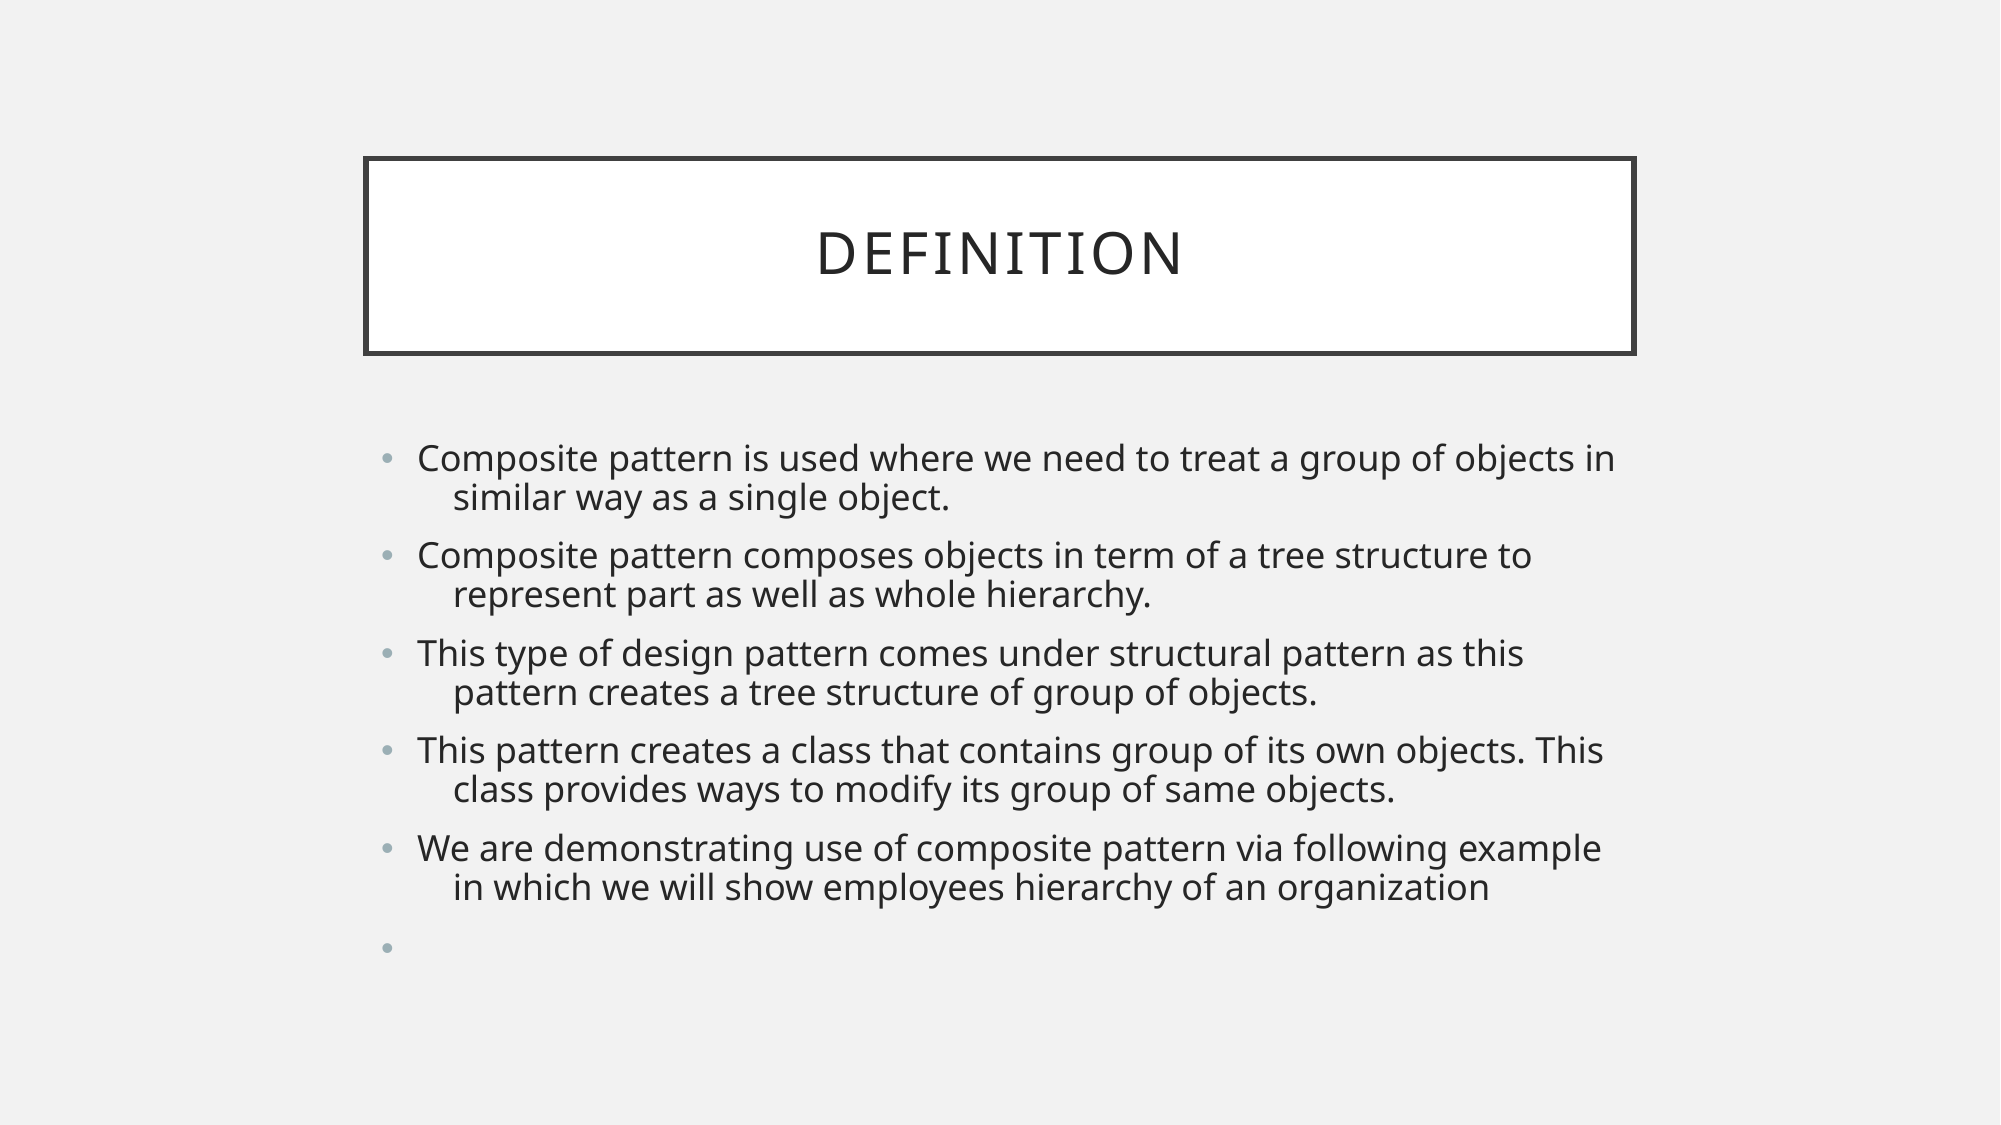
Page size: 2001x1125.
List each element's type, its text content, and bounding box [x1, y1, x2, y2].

title definition [366, 158, 1634, 354]
list Composite pattern is used where we need to treat a group of objects in similar way as a single object. Composite pattern composes objects in term of a tree structure to represent part as well as whole hierarchy. This type of design pattern comes under structural pattern as this pattern creates a tree structure of group of objects. This pattern creates a class that contains group of its own objects. This class provides ways to modify its group of same objects. We are demonstrating use of composite pattern via following example in which we will show employees hierarchy of an organization [366, 432, 1634, 942]
